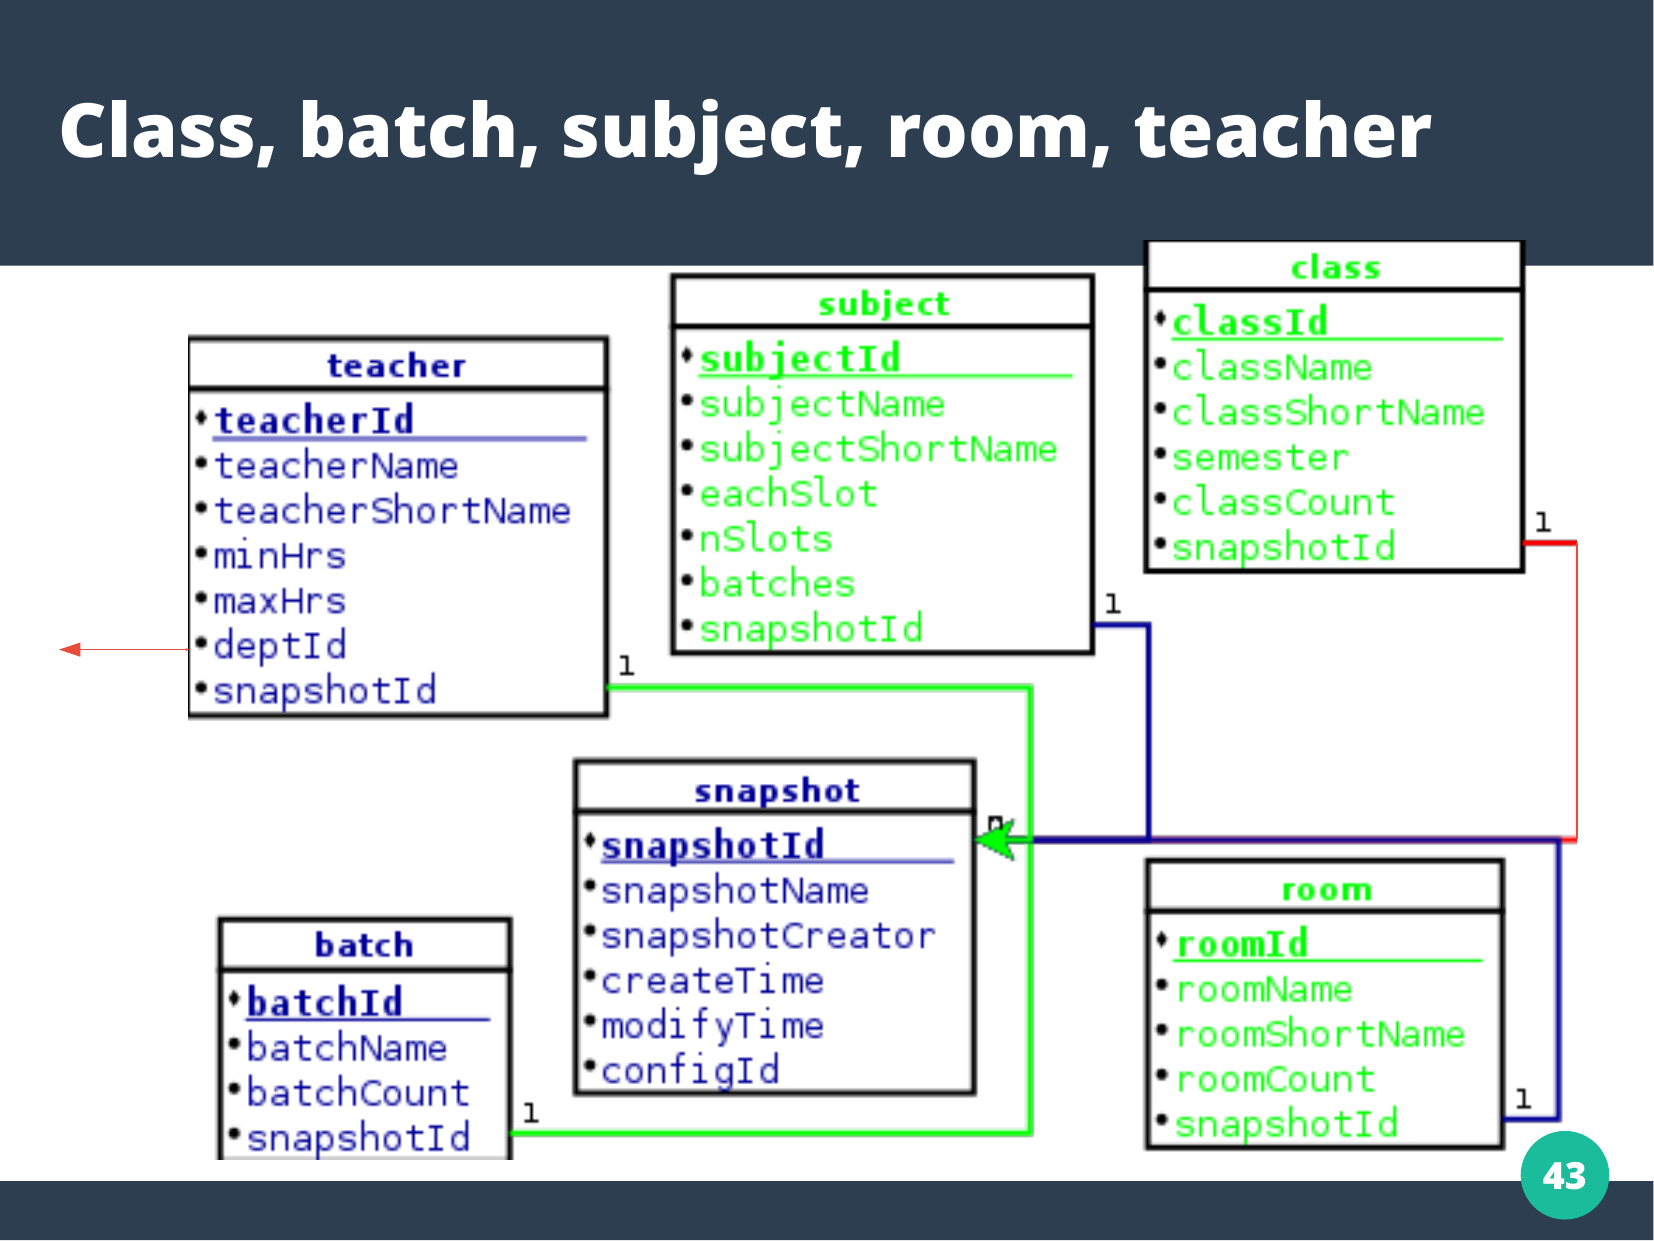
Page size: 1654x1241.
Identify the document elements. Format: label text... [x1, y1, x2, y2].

picture [188, 240, 1577, 1160]
title Class, batch, subject, room, teacher [59, 49, 1595, 207]
